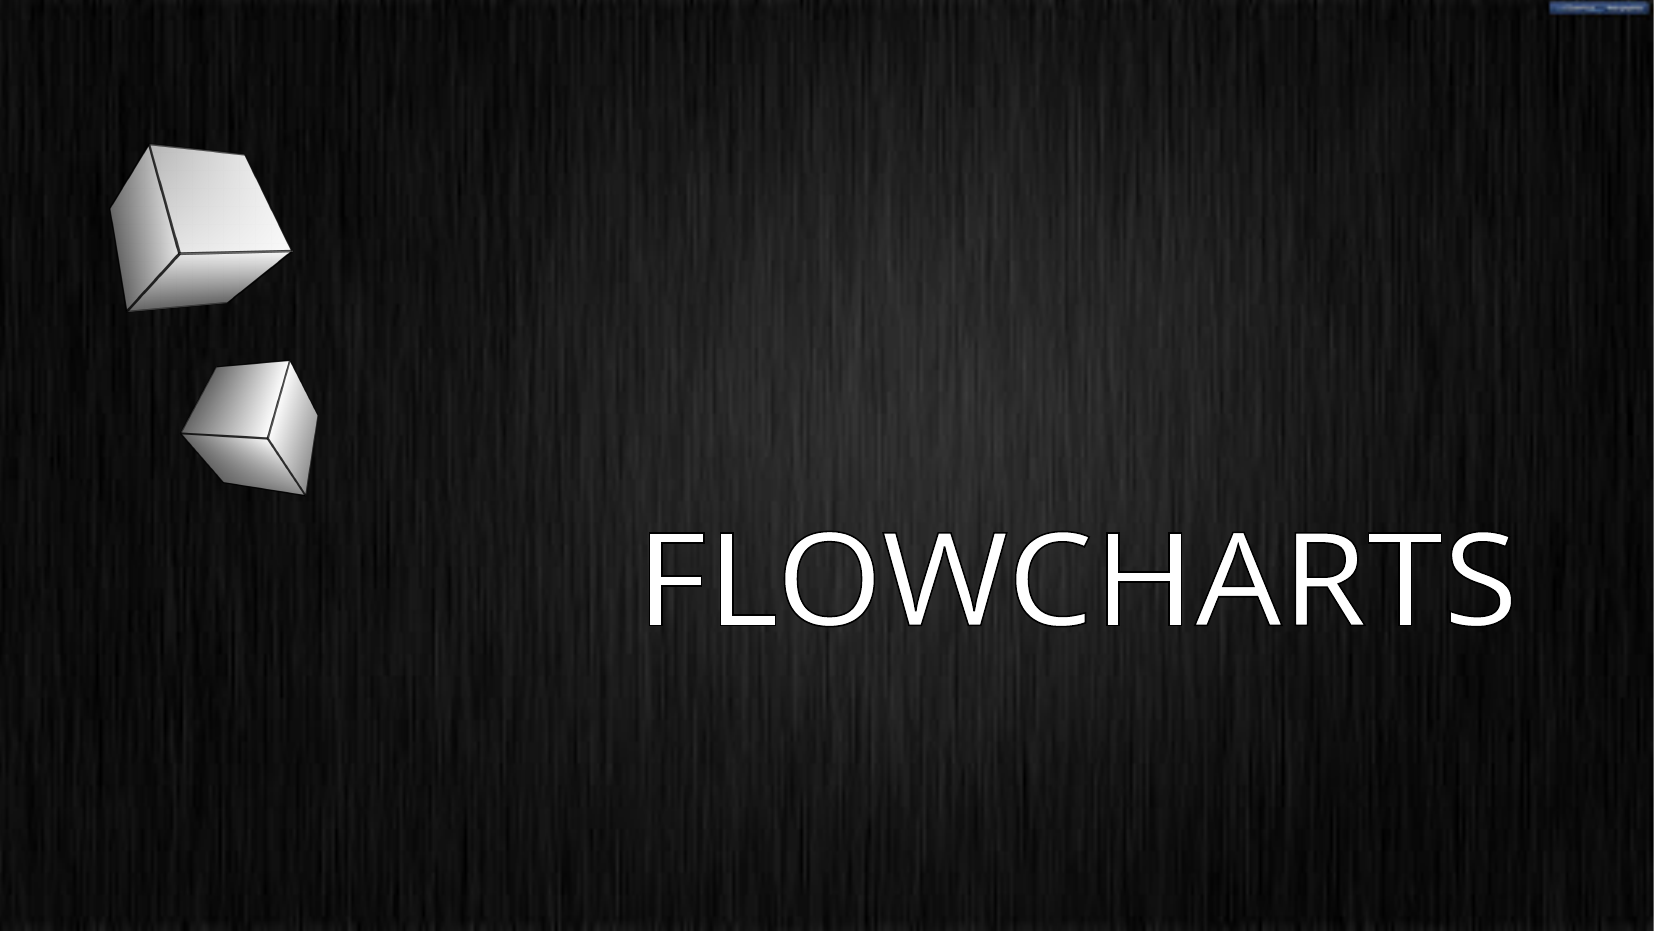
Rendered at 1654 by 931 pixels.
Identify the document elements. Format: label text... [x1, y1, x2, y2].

text_box FLOWCHARTS [1015, 531, 1090, 627]
text_box FLOWCHARTS [720, 532, 776, 626]
picture [0, 0, 1654, 931]
text_box FLOWCHARTS [1450, 531, 1512, 627]
text_box FLOWCHARTS [883, 532, 1007, 626]
text_box FLOWCHARTS [649, 532, 705, 626]
text_box FLOWCHARTS [784, 531, 875, 627]
text_box FLOWCHARTS [1106, 532, 1182, 626]
text_box FLOWCHARTS [1368, 532, 1442, 626]
text_box FLOWCHARTS [1194, 532, 1283, 626]
text_box FLOWCHARTS [1295, 532, 1366, 626]
